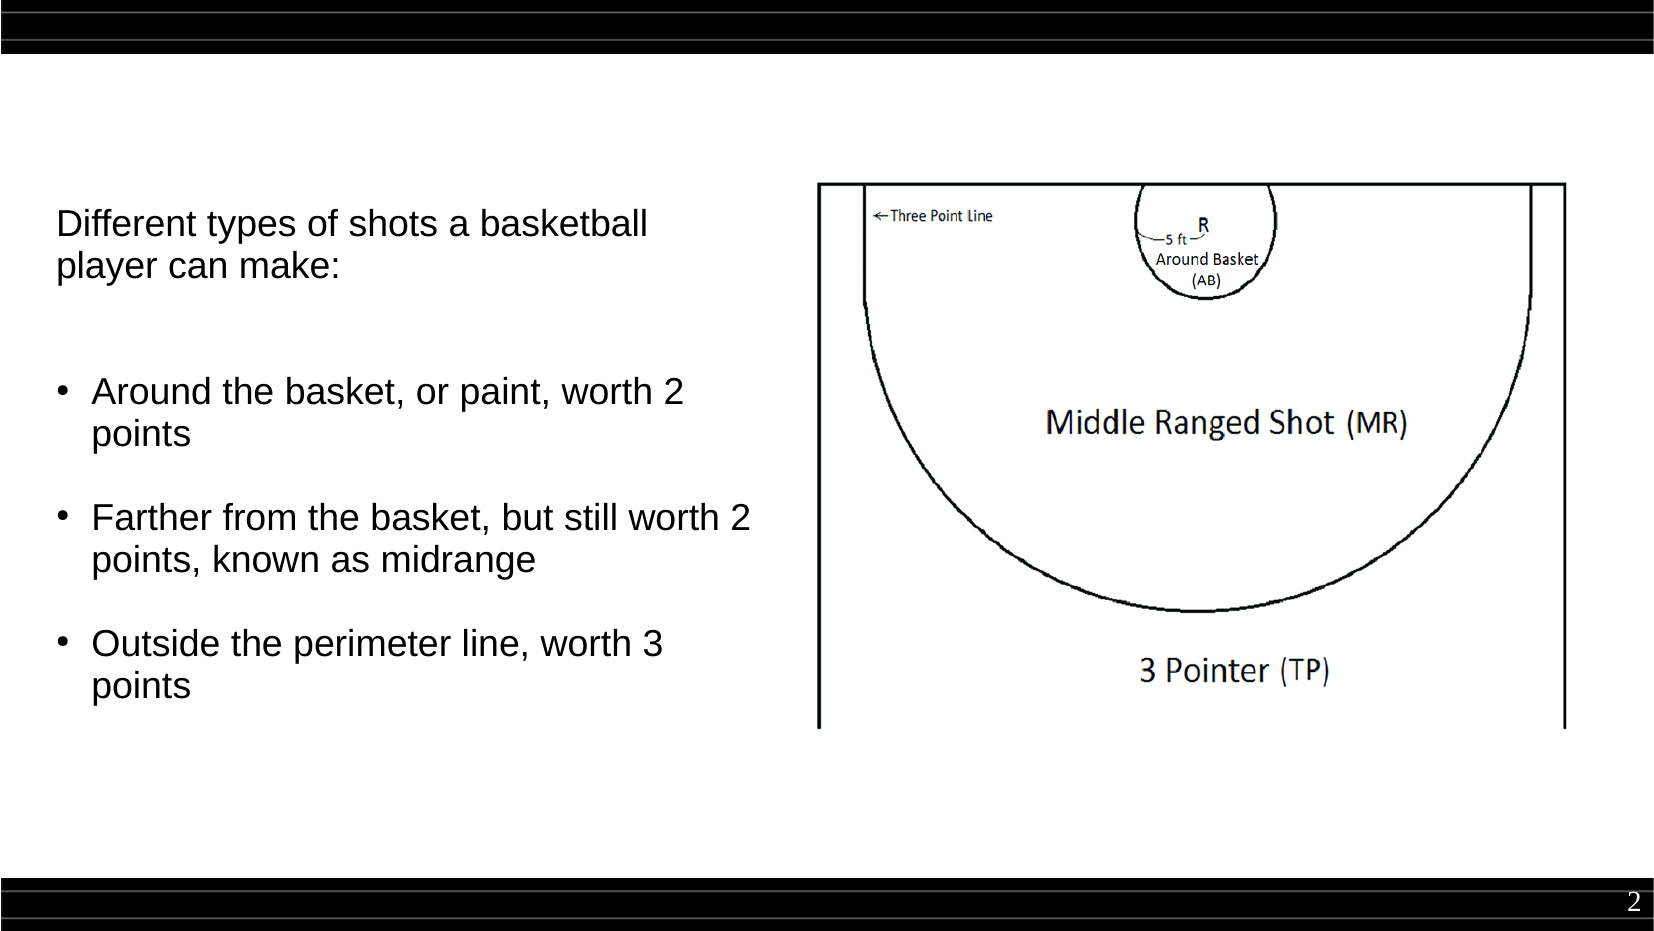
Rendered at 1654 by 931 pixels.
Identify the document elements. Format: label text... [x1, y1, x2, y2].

picture [1, 0, 1654, 54]
picture [801, 165, 1595, 745]
text_box Different types of shots a basketball player can make: Around the basket, or paint, worth 2 points Farther from the basket, but still worth 2 points, known as midrange Outside the perimeter line, worth 3 points [41, 194, 774, 714]
picture [1, 878, 1654, 931]
